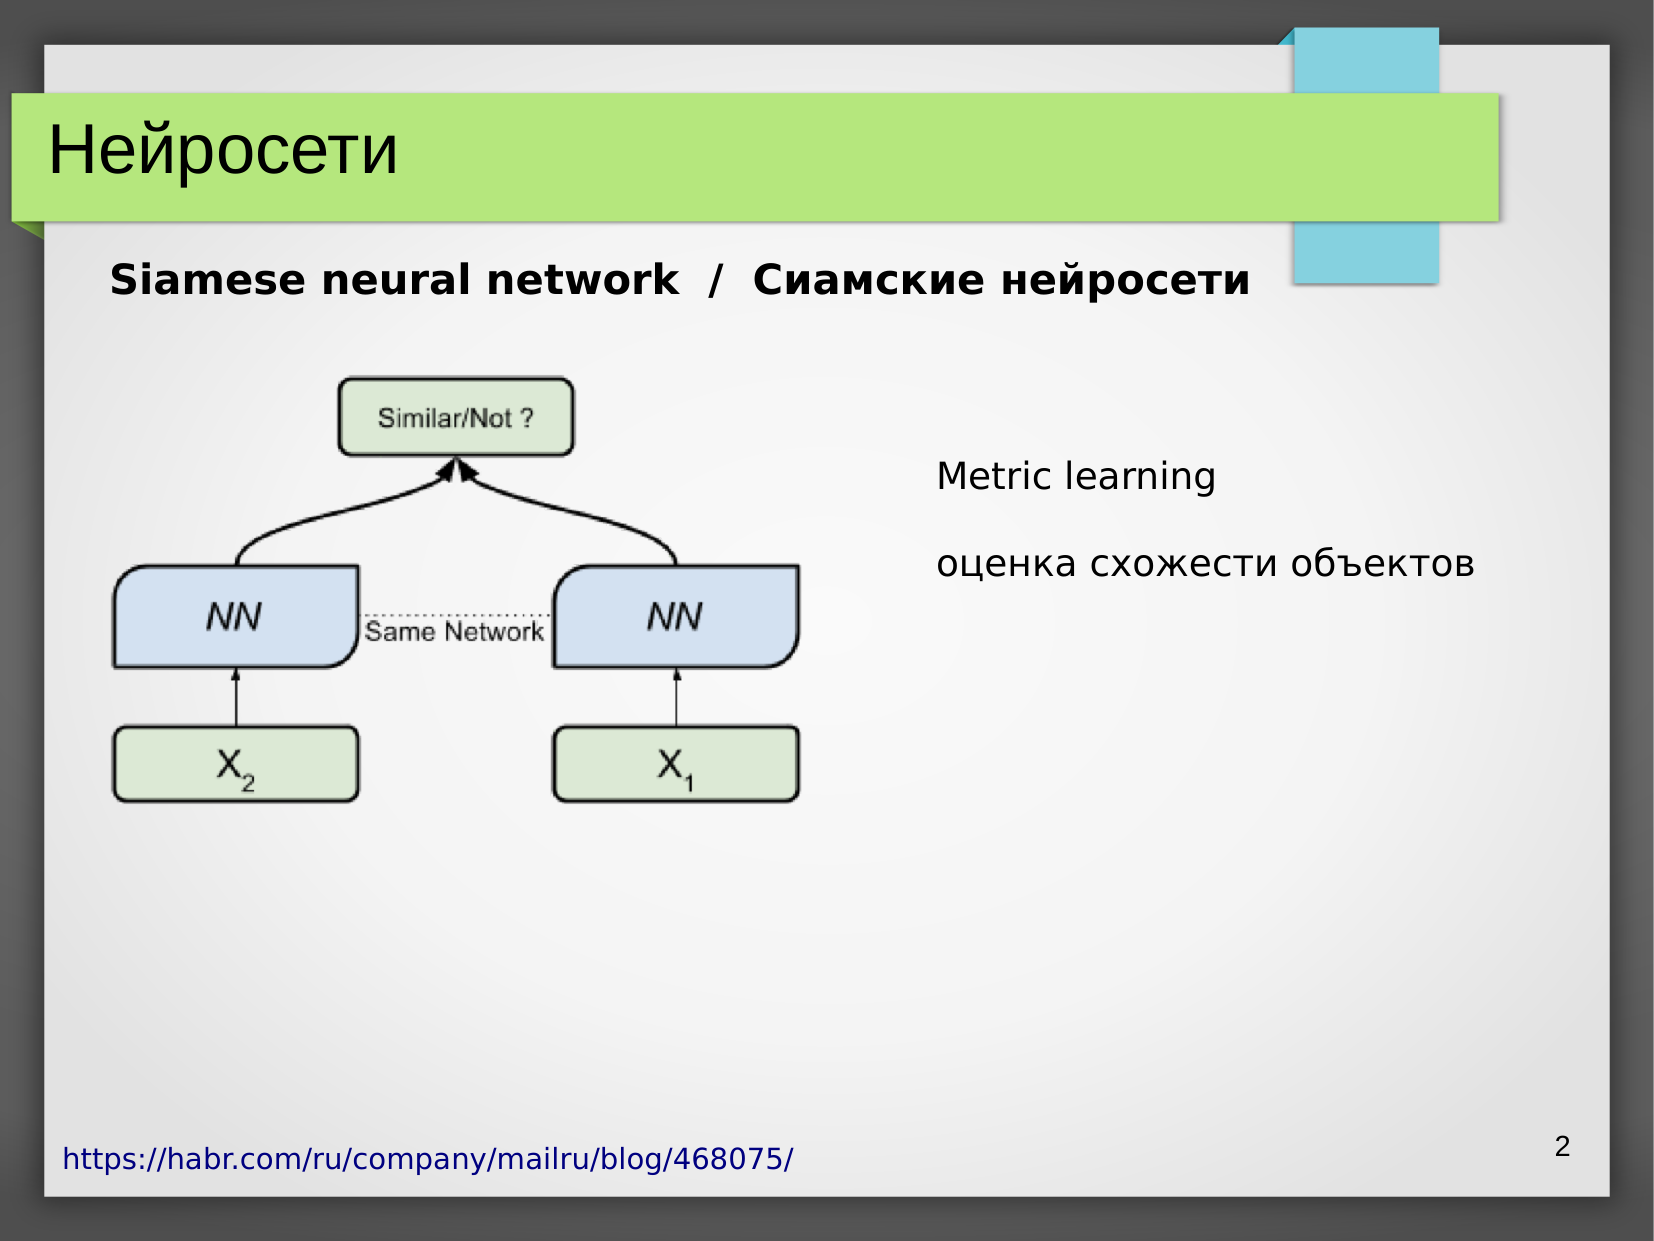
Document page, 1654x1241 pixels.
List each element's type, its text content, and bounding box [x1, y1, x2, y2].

title Нейросети [47, 96, 1536, 201]
text_box https://habr.com/ru/company/mailru/blog/468075/ [47, 1134, 1018, 1193]
picture [0, 0, 1654, 1241]
text_box Metric learning оценка схожести объектов [921, 447, 1512, 674]
text_box Siamese neural network / Cиамские нейросети [94, 248, 1300, 319]
